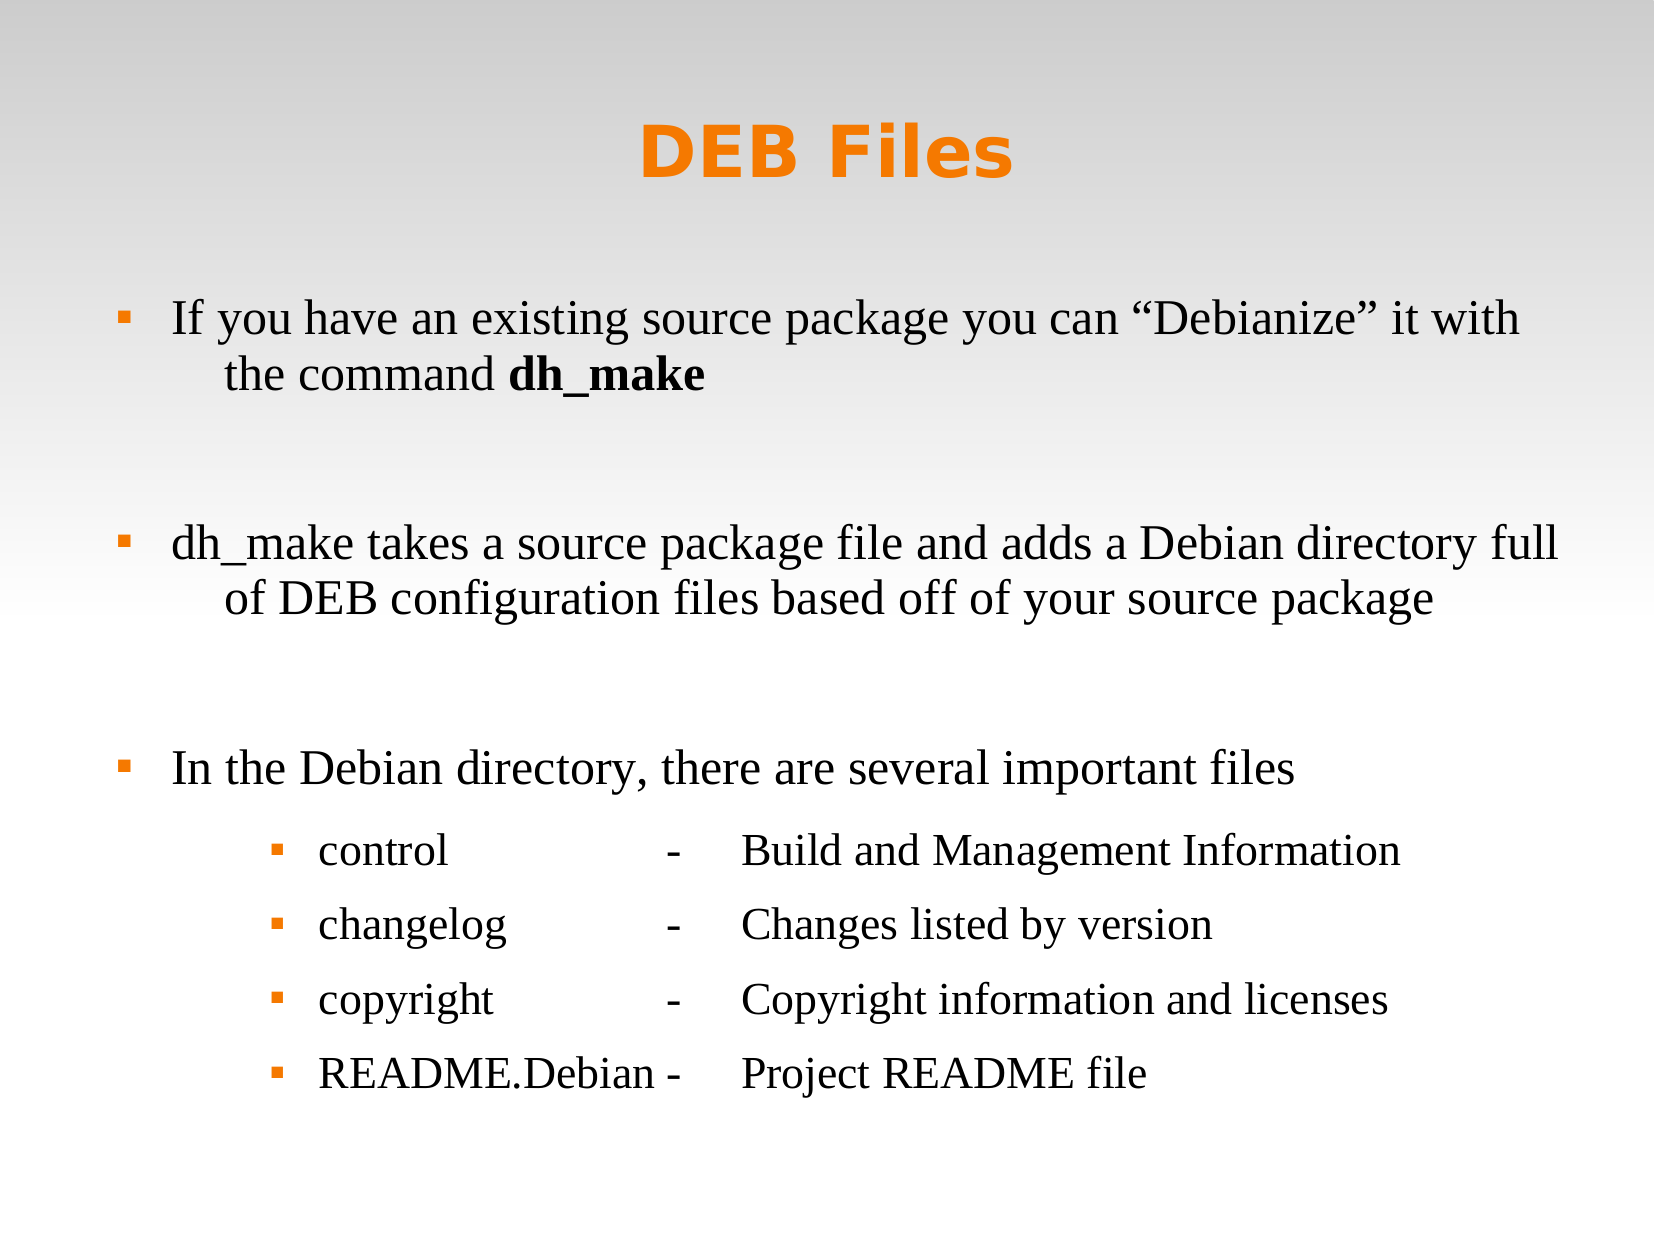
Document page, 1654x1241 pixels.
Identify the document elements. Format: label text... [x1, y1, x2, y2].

list If you have an existing source package you can “Debianize” it with the command dh_make dh_make takes a source package file and adds a Debian directory full of DEB configuration files based off of your source package In the Debian directory, there are several important files control - Build and Management Information changelog - Changes listed by version copyright - Copyright information and licenses README.Debian - Project README file [82, 290, 1571, 1164]
title DEB Files [82, 49, 1571, 257]
